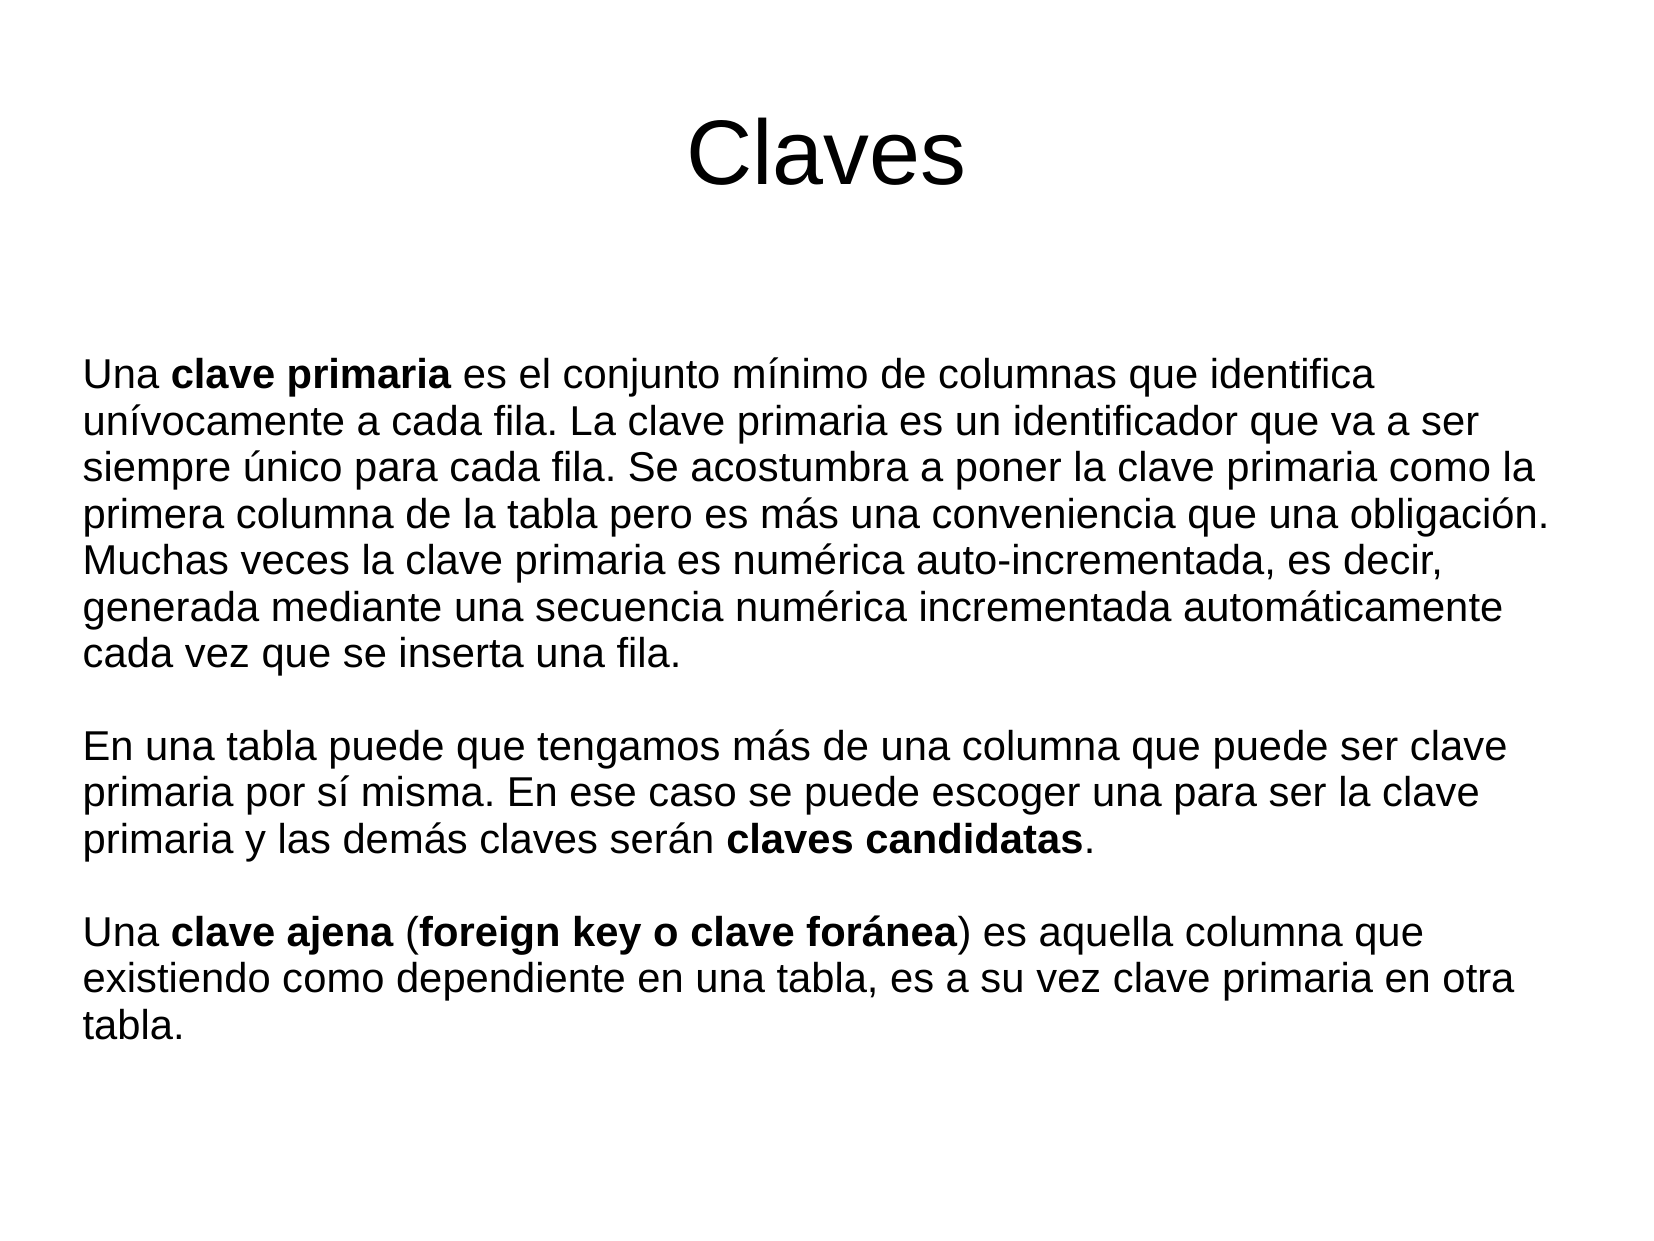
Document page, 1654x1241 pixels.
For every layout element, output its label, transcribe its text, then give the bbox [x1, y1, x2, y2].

subtitle Una clave primaria es el conjunto mínimo de columnas que identifica unívocamente a cada fila. La clave primaria es un identificador que va a ser siempre único para cada fila. Se acostumbra a poner la clave primaria como la primera columna de la tabla pero es más una conveniencia que una obligación. Muchas veces la clave primaria es numérica auto-incrementada, es decir, generada mediante una secuencia numérica incrementada automáticamente cada vez que se inserta una fila. En una tabla puede que tengamos más de una columna que puede ser clave primaria por sí misma. En ese caso se puede escoger una para ser la clave primaria y las demás claves serán claves candidatas. Una clave ajena (foreign key o clave foránea) es aquella columna que existiendo como dependiente en una tabla, es a su vez clave primaria en otra tabla. [82, 290, 1571, 1109]
title Claves [82, 49, 1571, 257]
